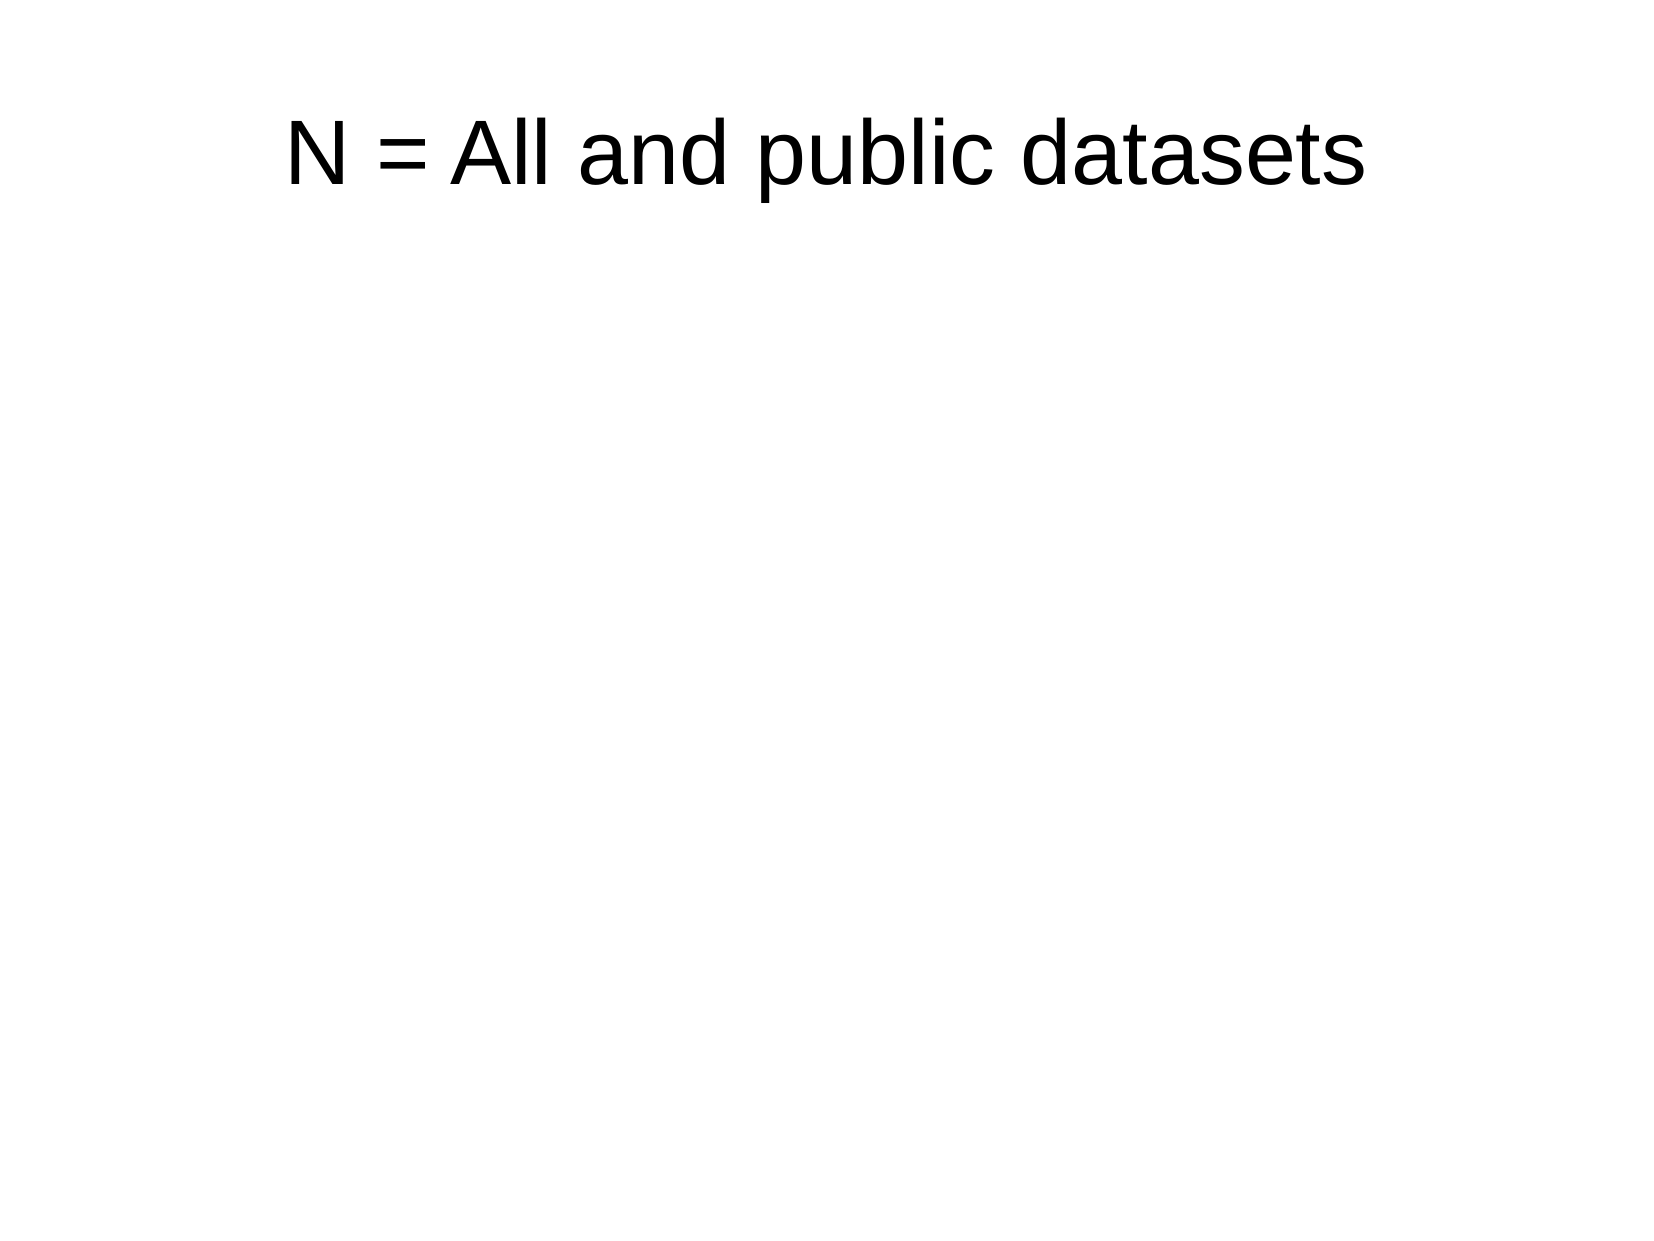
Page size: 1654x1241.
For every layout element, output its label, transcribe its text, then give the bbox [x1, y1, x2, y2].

title N = All and public datasets [82, 49, 1571, 257]
